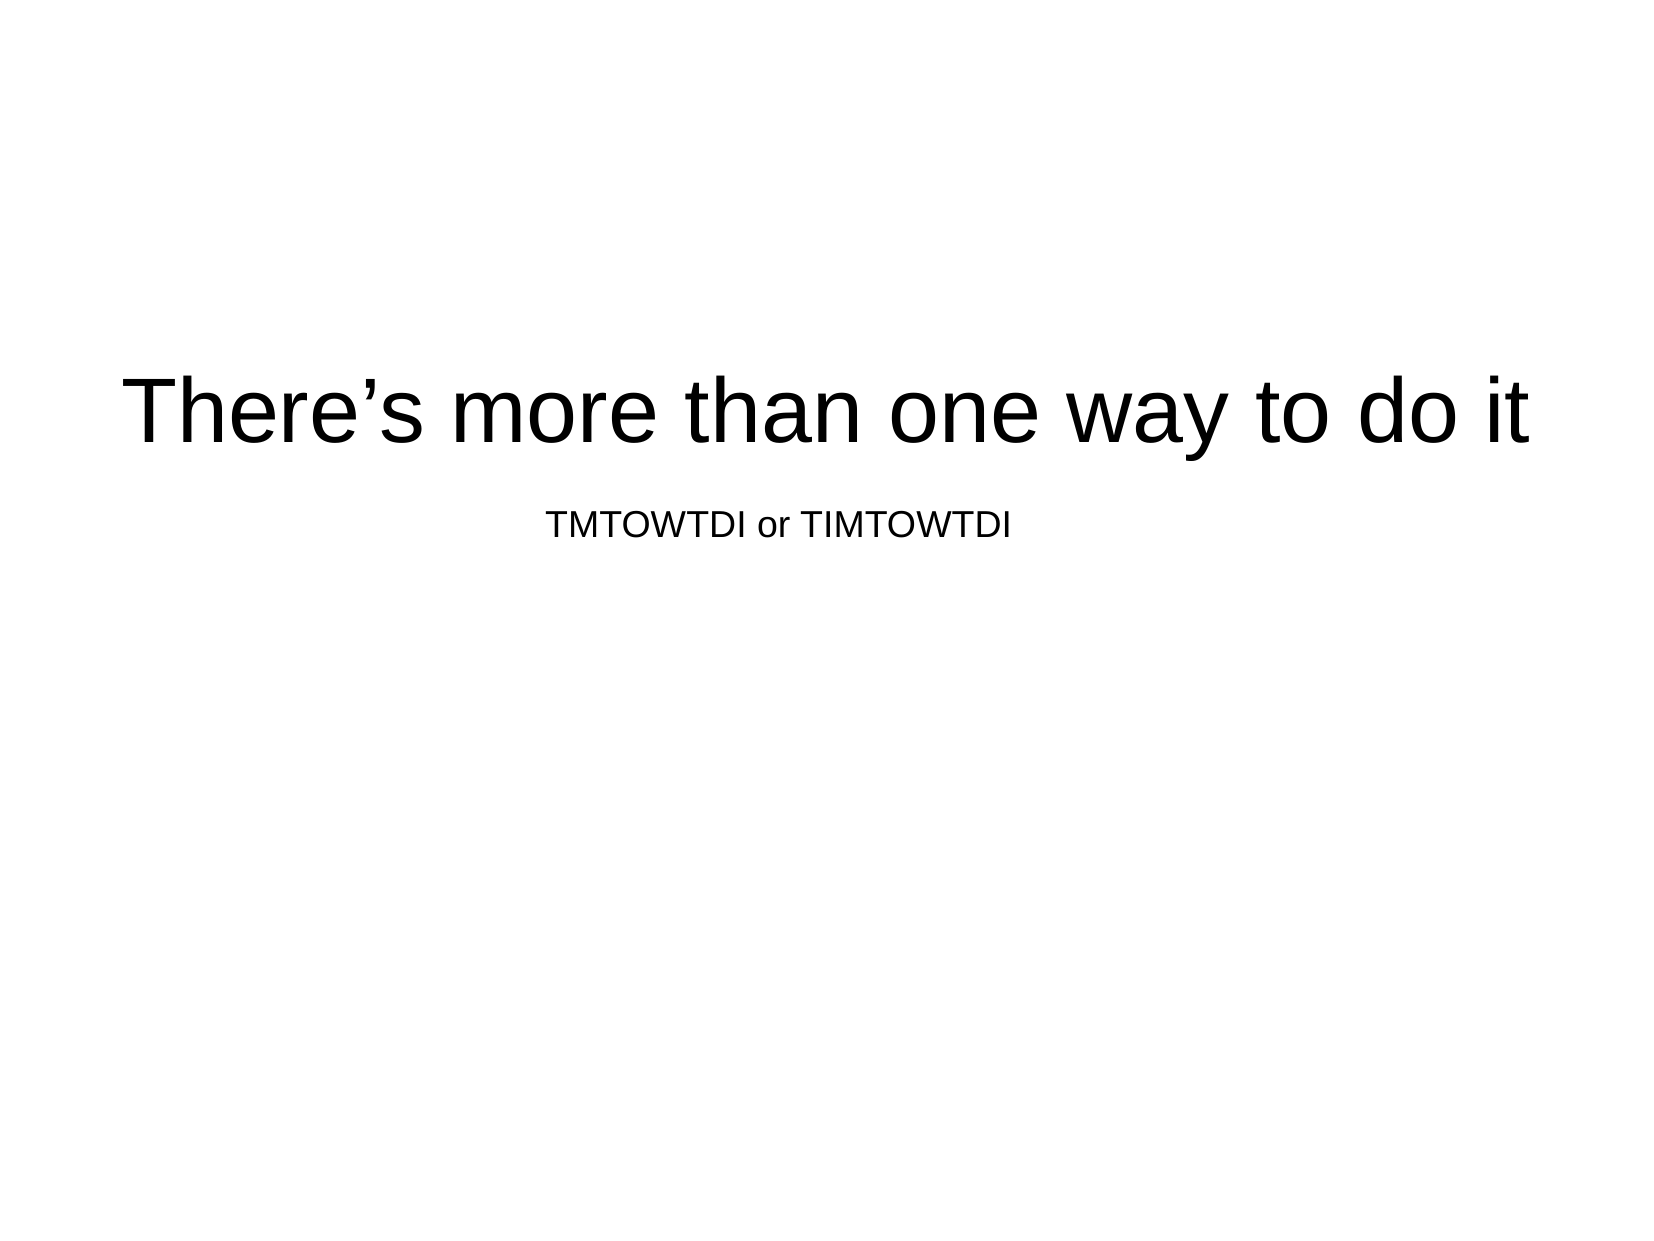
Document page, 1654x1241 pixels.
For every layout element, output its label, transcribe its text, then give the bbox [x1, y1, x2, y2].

text_box TMTOWTDI or TIMTOWTDI [530, 496, 1028, 553]
title There’s more than one way to do it [82, 307, 1571, 515]
